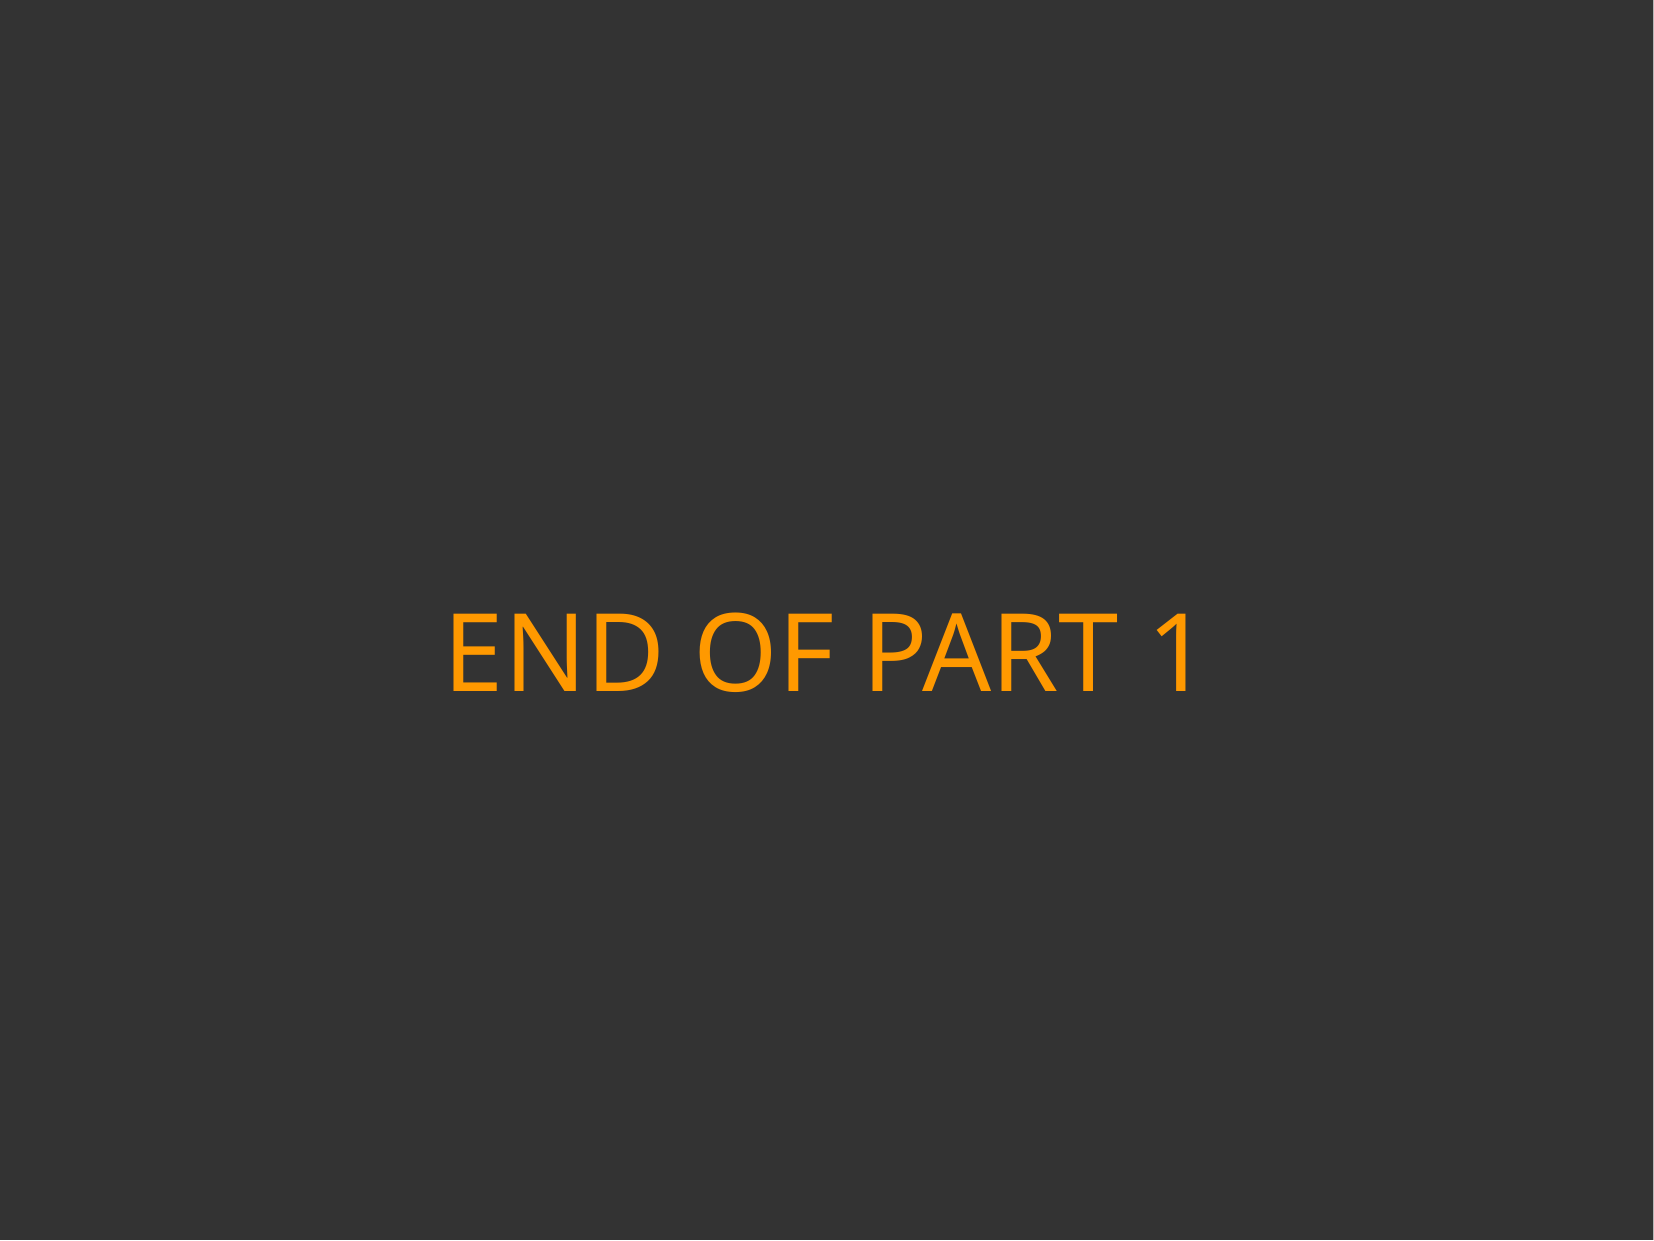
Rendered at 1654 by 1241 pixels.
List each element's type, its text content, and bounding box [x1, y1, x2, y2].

subtitle END OF PART 1 [82, 290, 1571, 1010]
